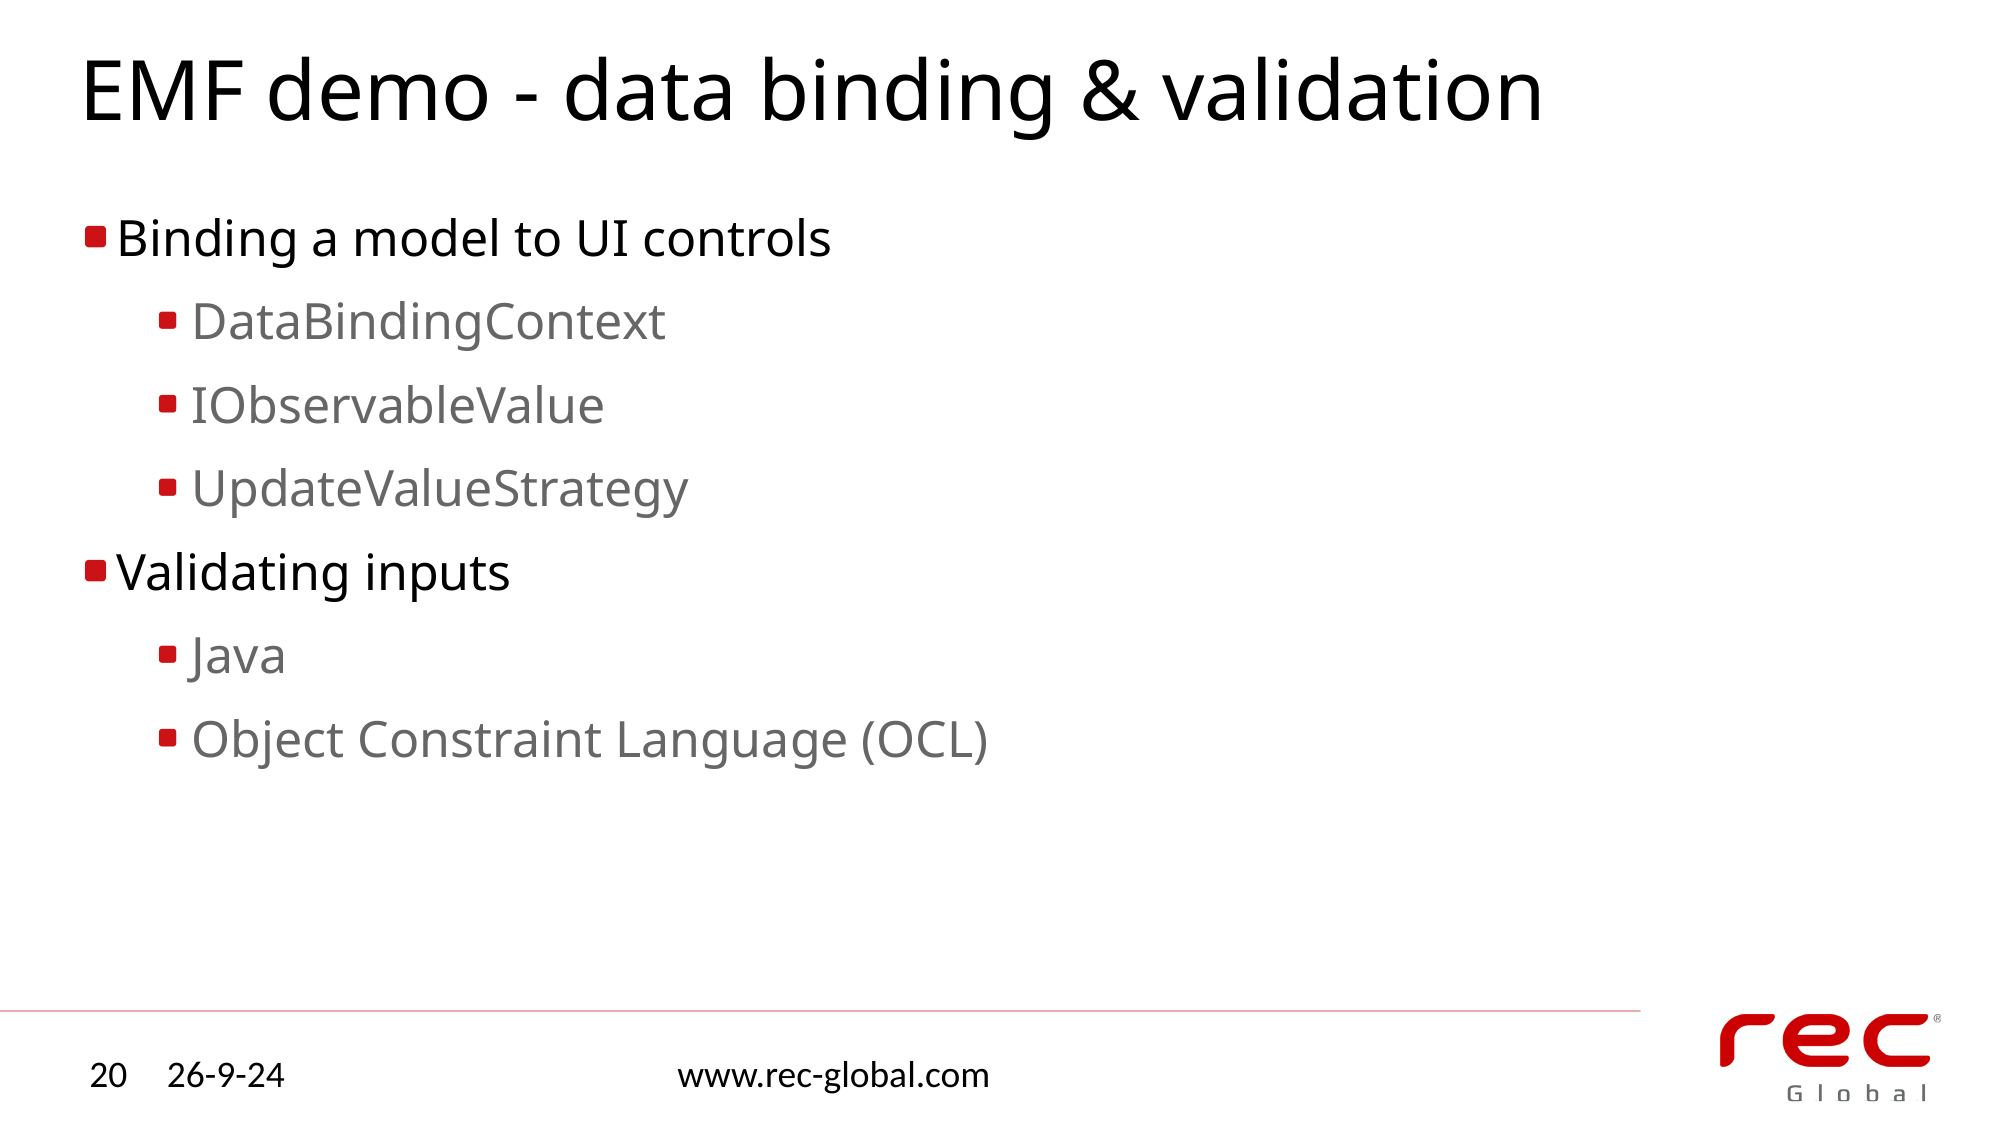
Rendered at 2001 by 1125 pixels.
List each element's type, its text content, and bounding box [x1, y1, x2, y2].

footer www.rec-global.com [662, 1042, 1338, 1103]
list Binding a model to UI controls DataBindingContext IObservableValue UpdateValueStrategy Validating inputs Java Object Constraint Language (OCL) [64, 205, 1934, 1011]
slide_number <numer> [64, 1042, 152, 1103]
slide_number 15-11-25 [152, 1042, 327, 1103]
picture [1720, 1014, 1941, 1102]
title EMF demo - data binding & validation [64, 0, 1934, 188]
